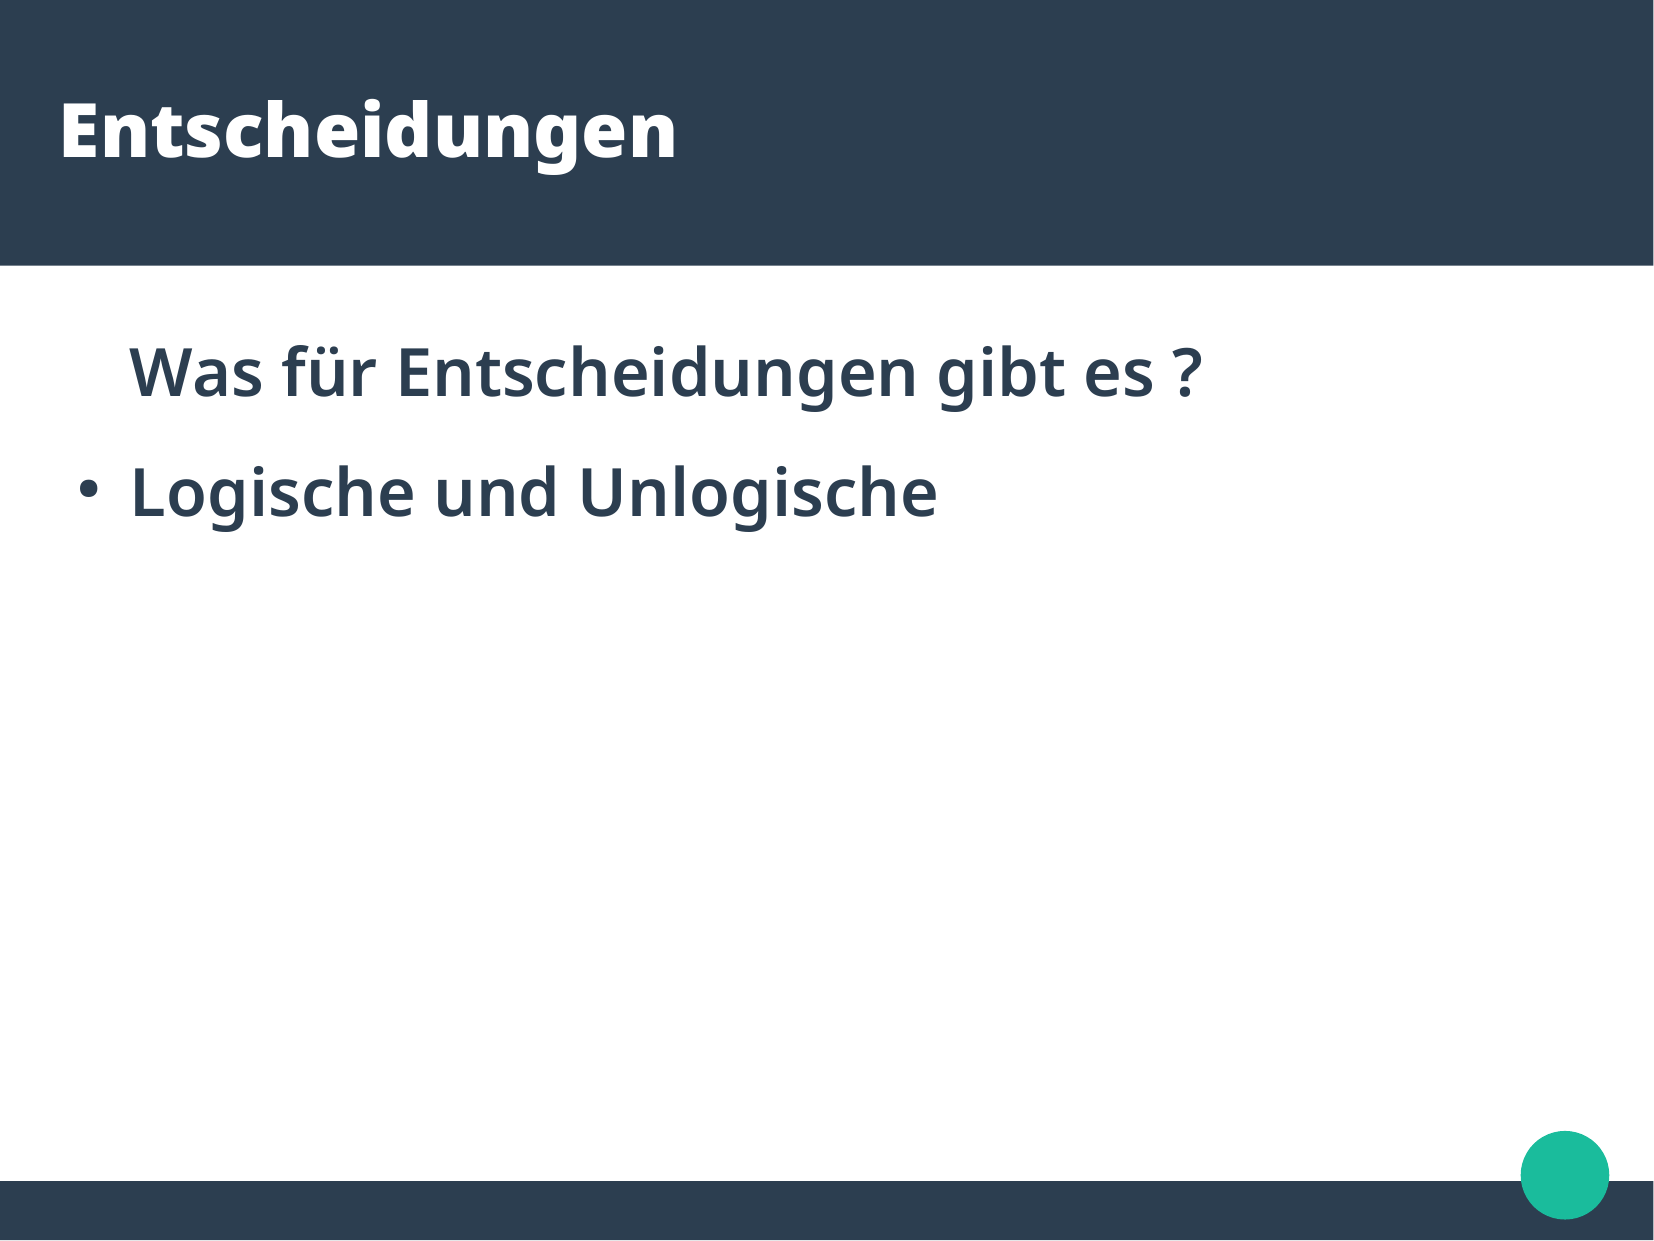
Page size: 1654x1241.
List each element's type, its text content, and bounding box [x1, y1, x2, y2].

list Was für Entscheidungen gibt es ? Logische und Unlogische [59, 324, 1595, 1152]
title Entscheidungen [59, 49, 1595, 207]
